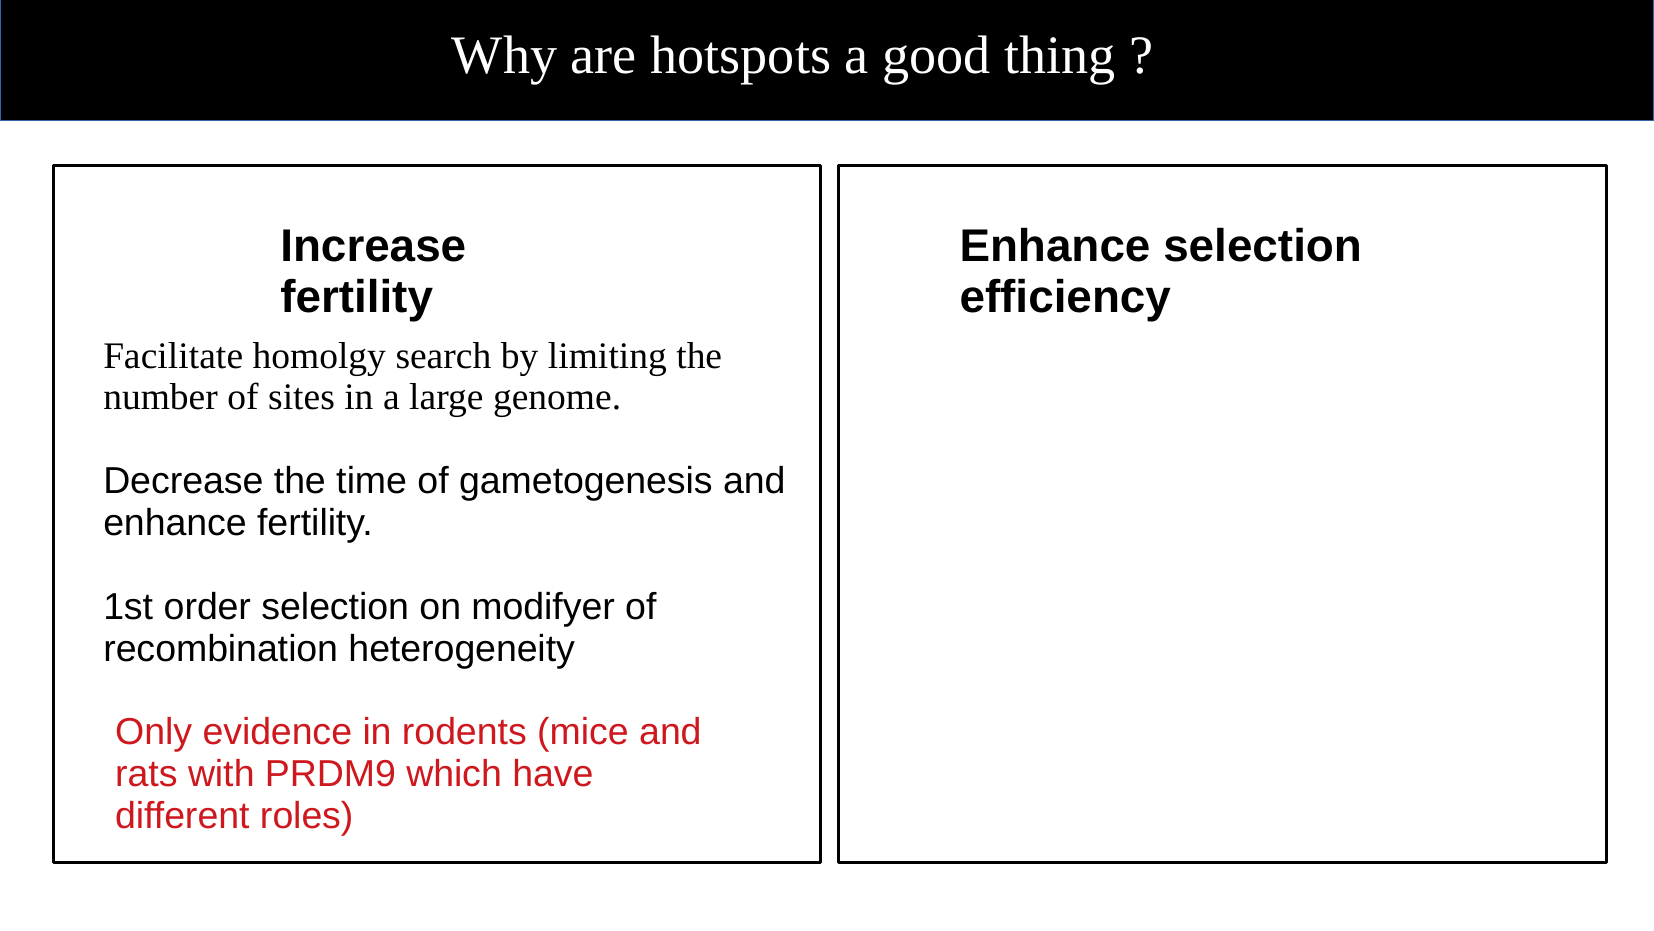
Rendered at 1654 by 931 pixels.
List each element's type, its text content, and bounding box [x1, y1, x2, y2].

text_box Facilitate homolgy search by limiting the number of sites in a large genome. Decrease the time of gametogenesis and enhance fertility. 1st order selection on modifyer of recombination heterogeneity [88, 327, 815, 758]
text_box [0, 0, 1654, 121]
text_box Enhance selection efficiency [944, 212, 1583, 380]
text_box Why are hotspots a good thing ? [437, 17, 1182, 153]
text_box Increase fertility [265, 212, 621, 279]
text_box Only evidence in rodents (mice and rats with PRDM9 which have different roles) [100, 702, 739, 843]
